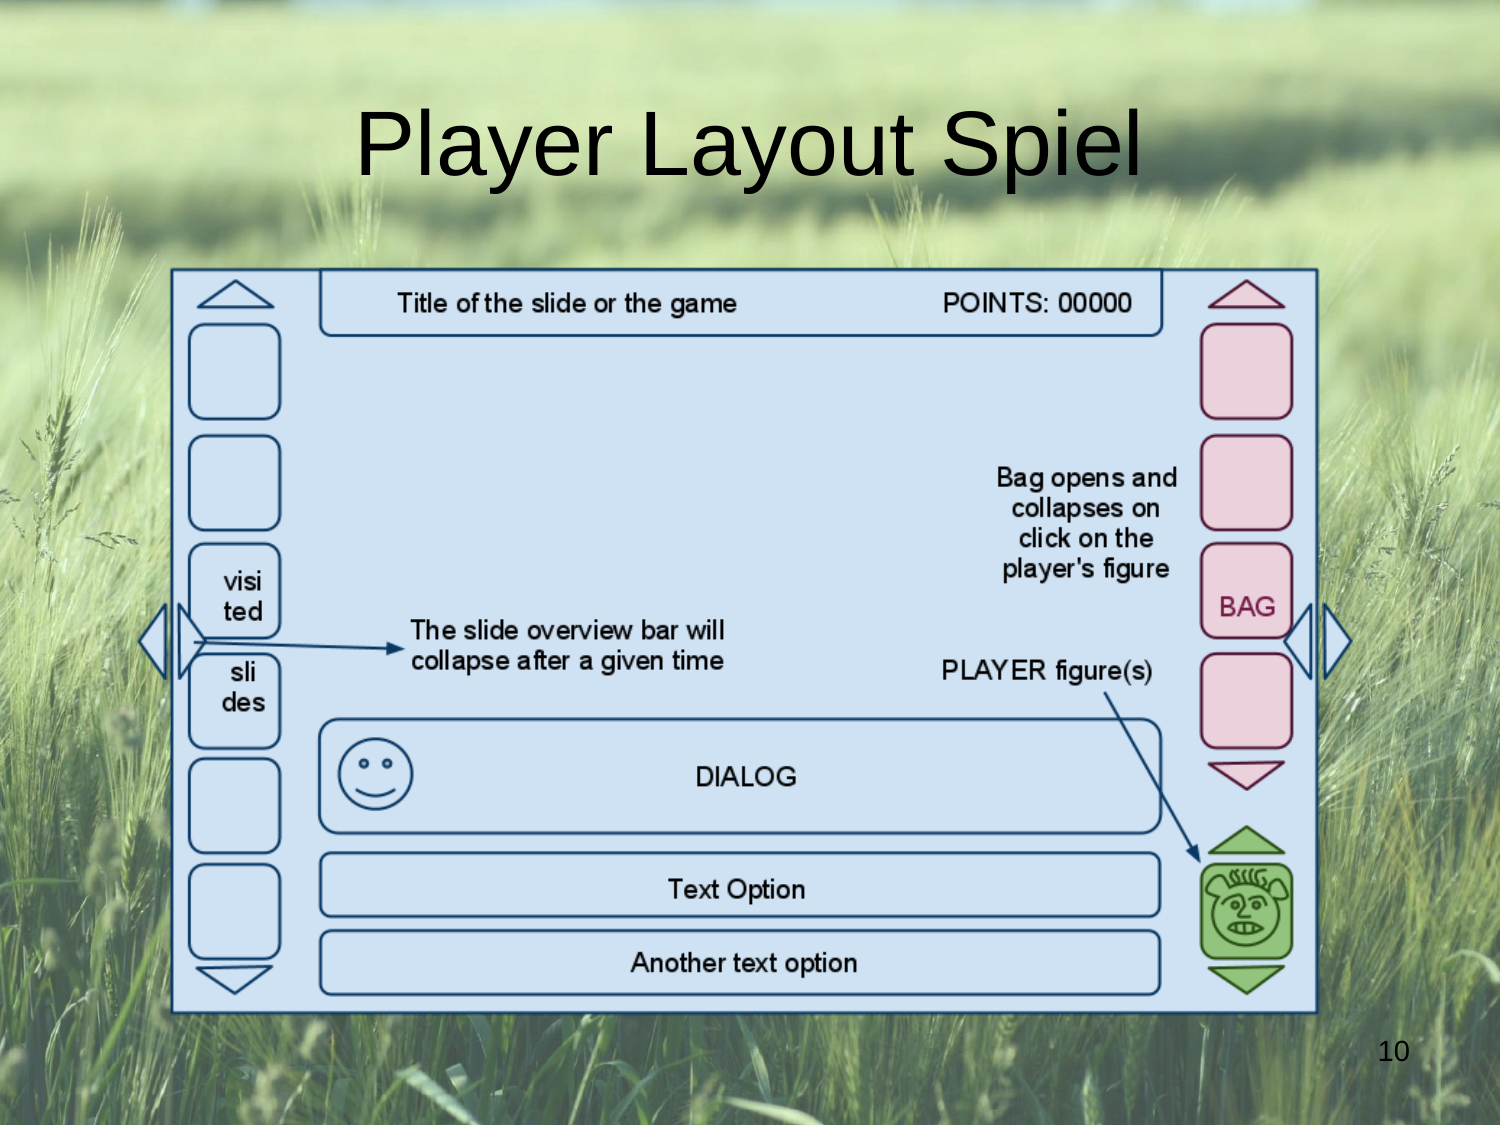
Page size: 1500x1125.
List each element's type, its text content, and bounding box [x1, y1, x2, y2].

title Player Layout Spiel [75, 21, 1426, 257]
picture [0, 0, 1500, 1125]
